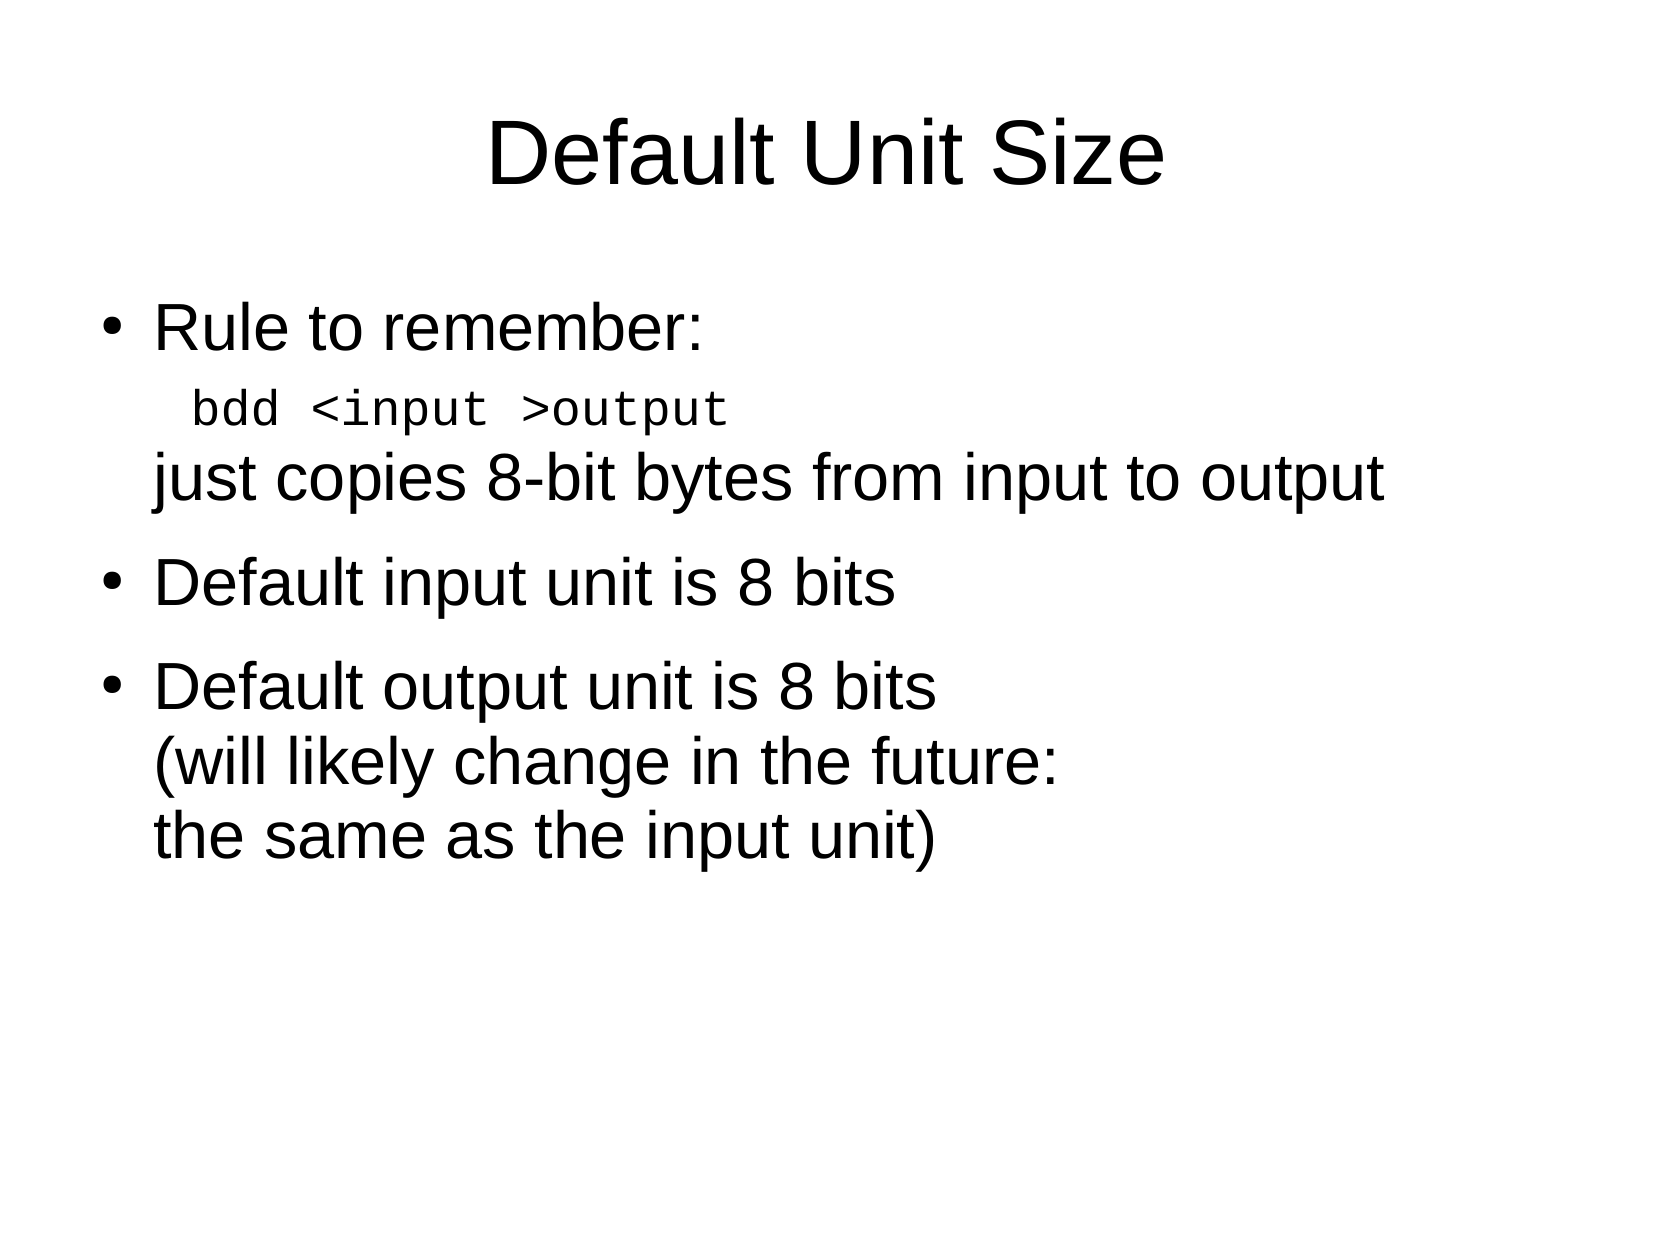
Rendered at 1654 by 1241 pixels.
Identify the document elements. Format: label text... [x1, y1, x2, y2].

title Default Unit Size [82, 56, 1571, 250]
list Rule to remember: bdd <input >output just copies 8-bit bytes from input to output Default input unit is 8 bits Default output unit is 8 bits (will likely change in the future: the same as the input unit) [82, 290, 1571, 1109]
